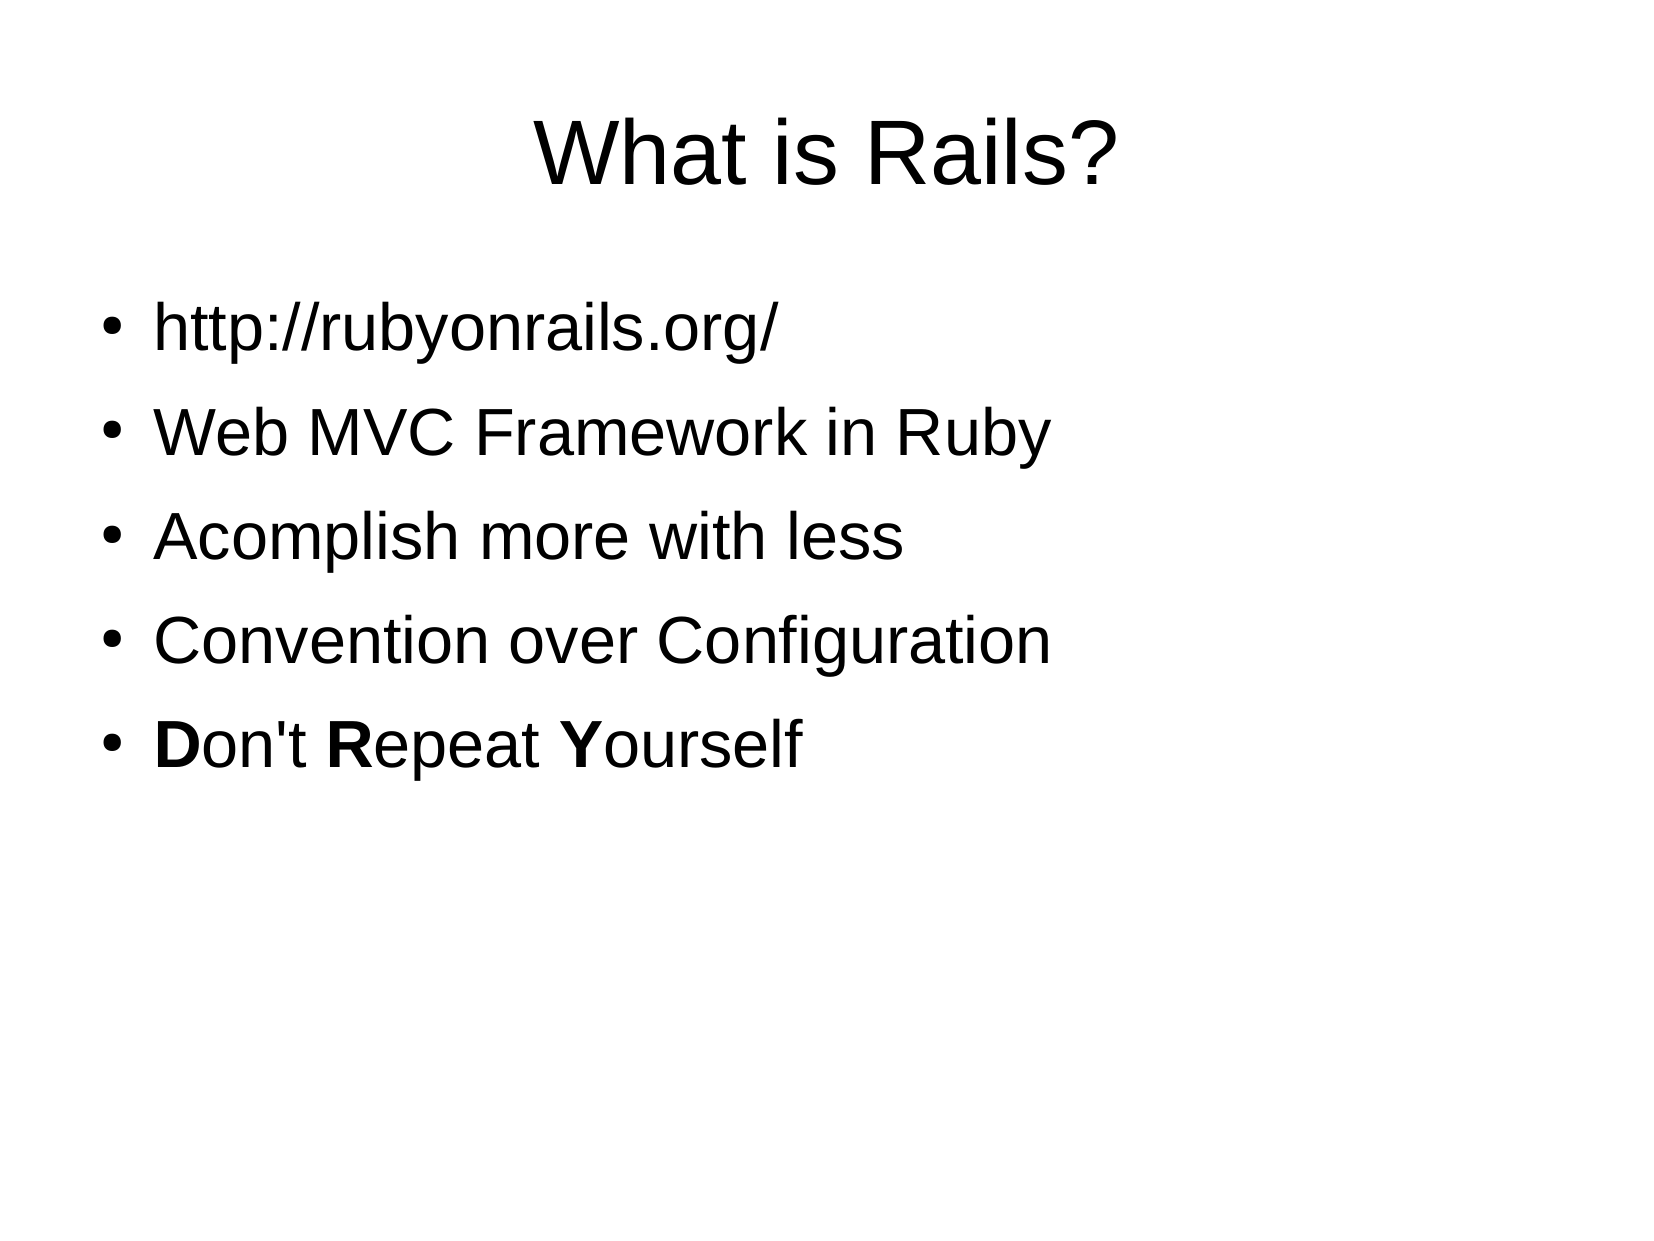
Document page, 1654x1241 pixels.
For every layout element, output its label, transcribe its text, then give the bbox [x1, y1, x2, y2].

title What is Rails? [82, 49, 1571, 257]
list http://rubyonrails.org/ Web MVC Framework in Ruby Acomplish more with less Convention over Configuration Don't Repeat Yourself [82, 290, 1571, 1010]
